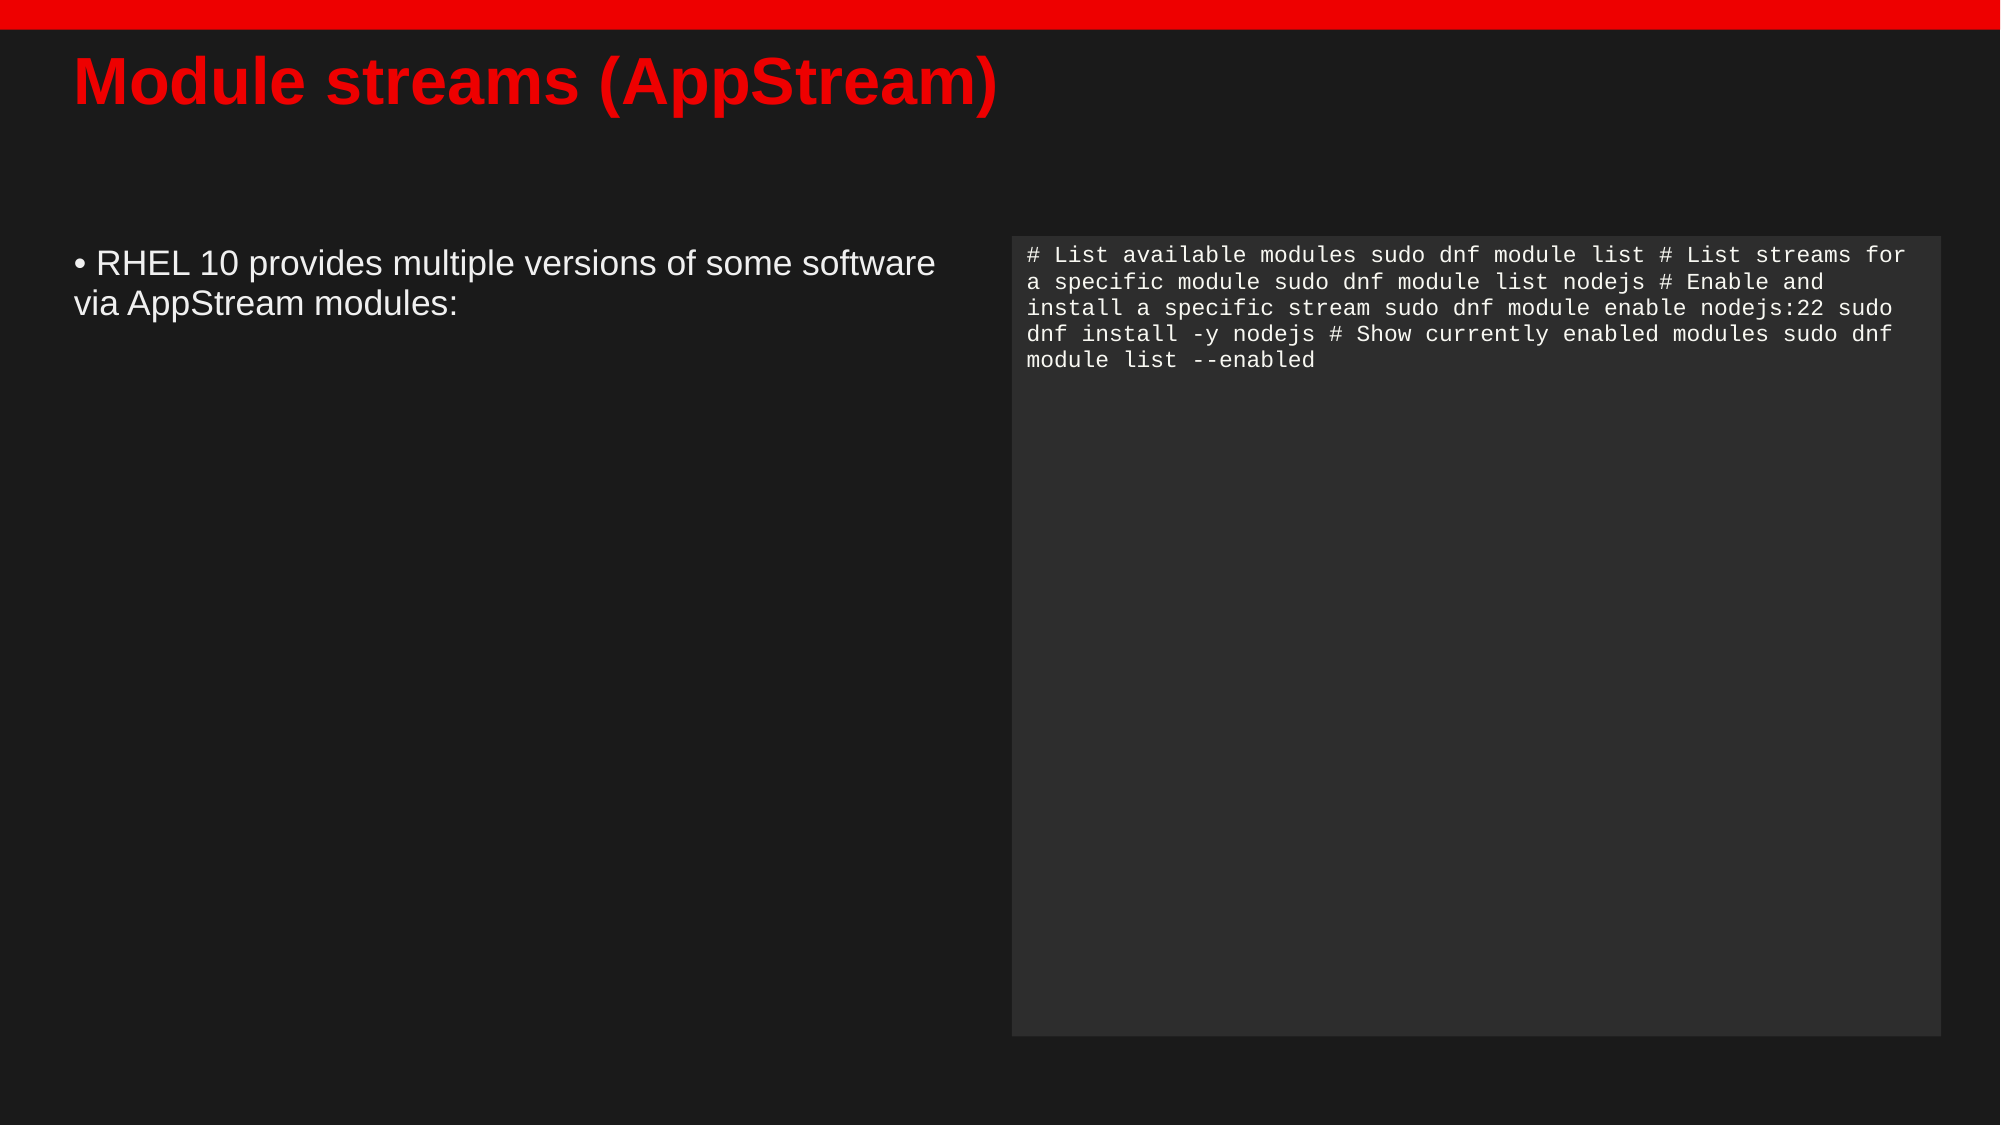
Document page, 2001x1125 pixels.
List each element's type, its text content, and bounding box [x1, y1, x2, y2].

text_box [0, 0, 2001, 30]
text_box # List available modules sudo dnf module list # List streams for a specific module sudo dnf module list nodejs # Enable and install a specific stream sudo dnf module enable nodejs:22 sudo dnf install -y nodejs # Show currently enabled modules sudo dnf module list --enabled [1011, 236, 1942, 1037]
text_box • RHEL 10 provides multiple versions of some software via AppStream modules: [59, 236, 989, 1037]
text_box Module streams (AppStream) [59, 36, 1942, 208]
